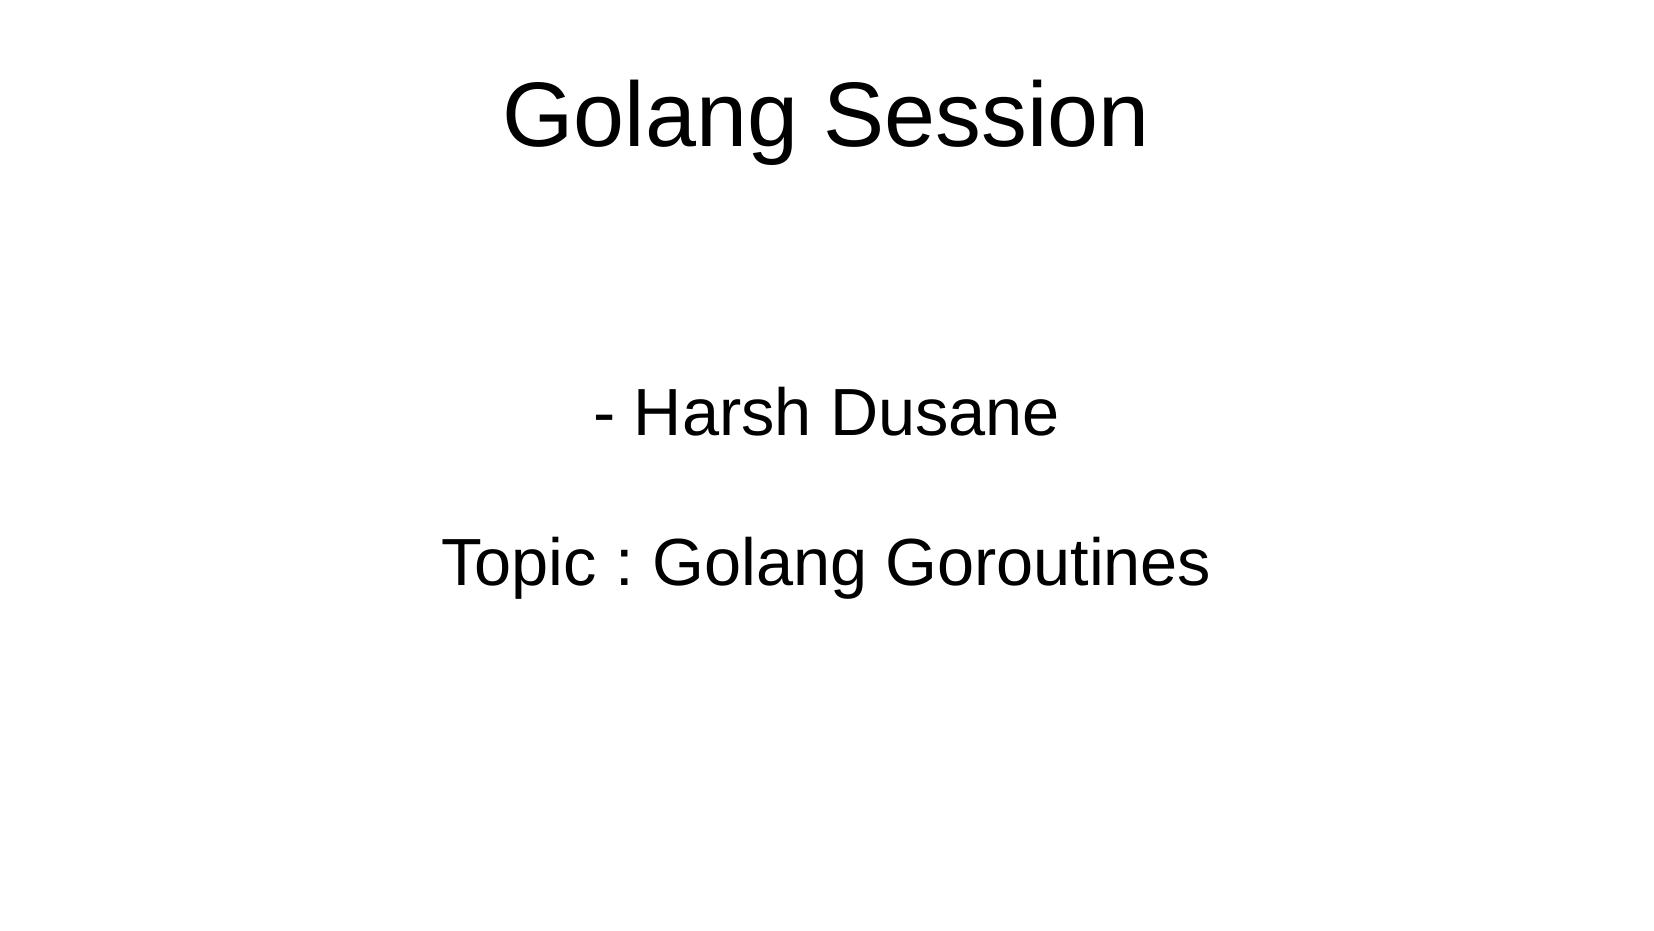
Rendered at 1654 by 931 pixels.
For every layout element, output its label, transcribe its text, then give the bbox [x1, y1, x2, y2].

title Golang Session [82, 37, 1571, 193]
subtitle - Harsh Dusane Topic : Golang Goroutines [82, 217, 1571, 758]
